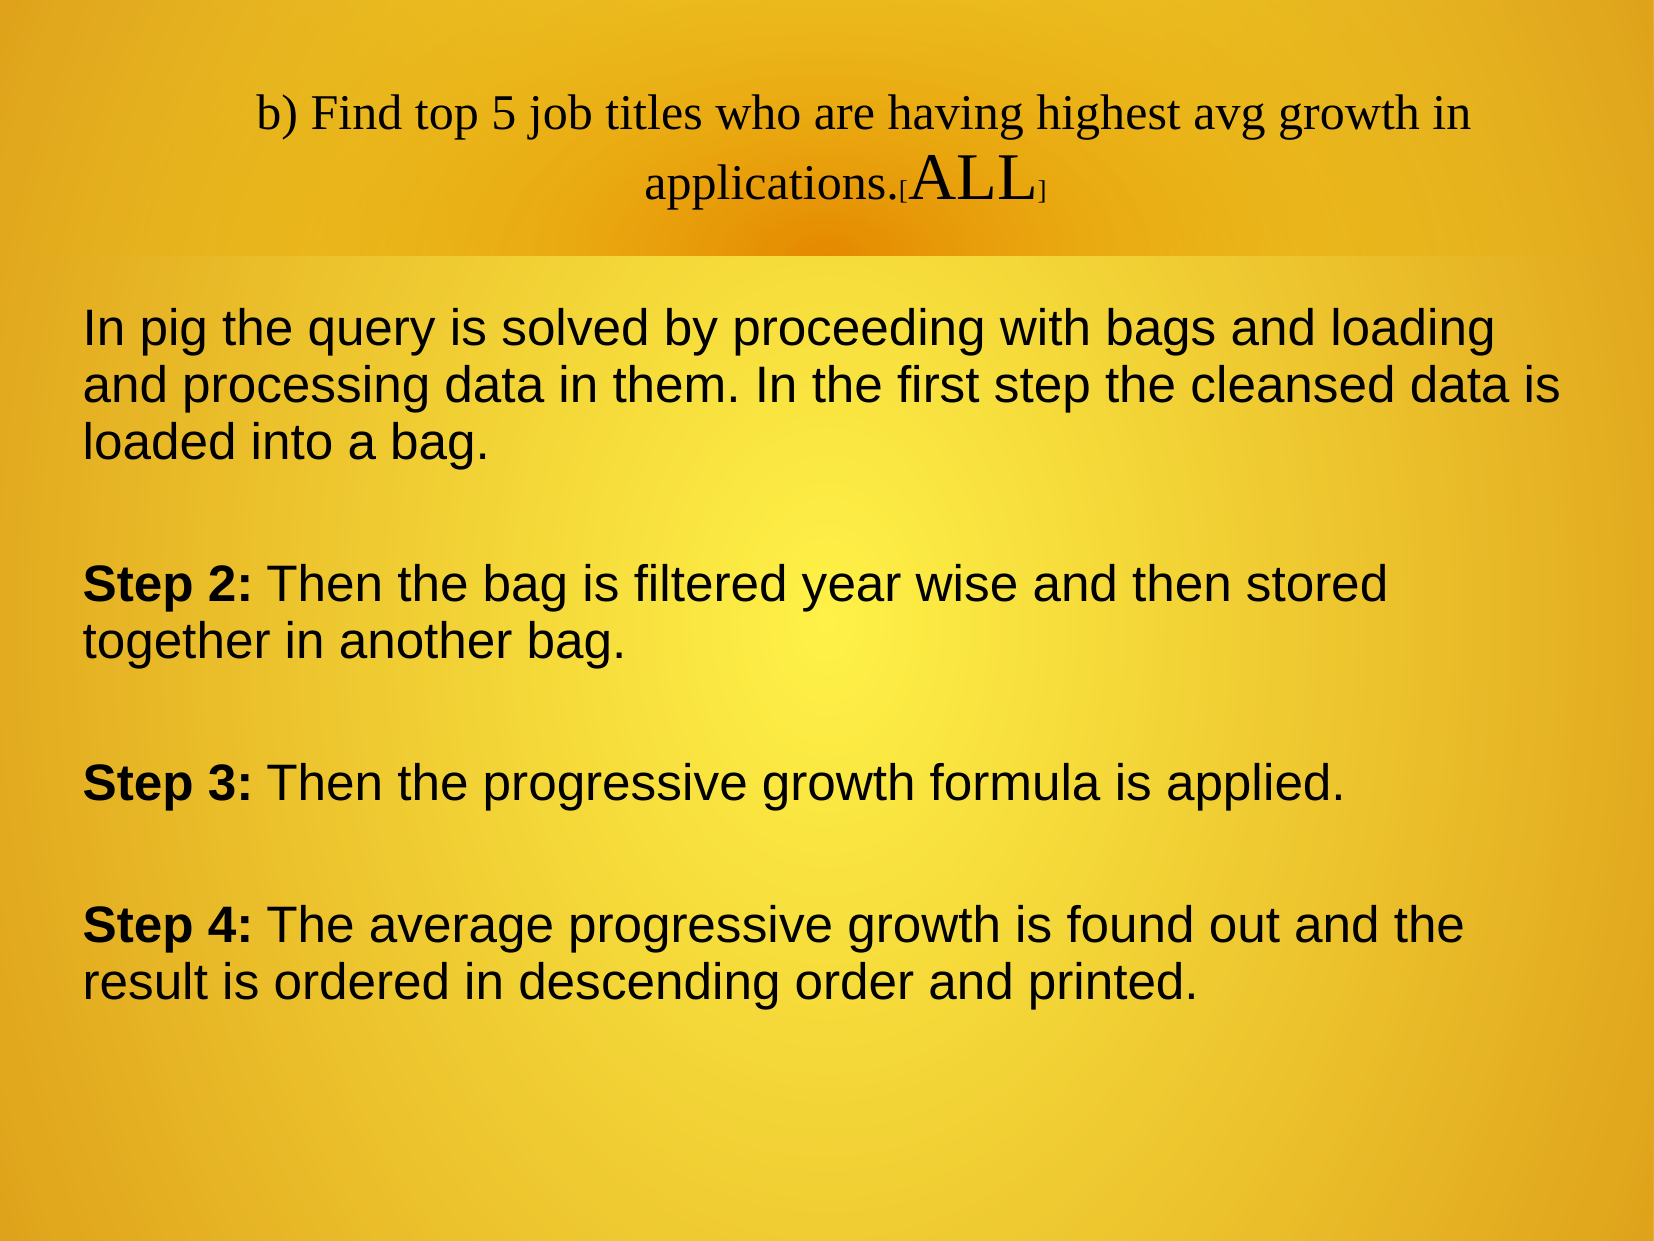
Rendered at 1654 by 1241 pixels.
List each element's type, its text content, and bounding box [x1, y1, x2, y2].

title b) Find top 5 job titles who are having highest avg growth in applications.[ALL] [82, 47, 1571, 252]
list In pig the query is solved by proceeding with bags and loading and processing data in them. In the first step the cleansed data is loaded into a bag. Step 2: Then the bag is filtered year wise and then stored together in another bag. Step 3: Then the progressive growth formula is applied. Step 4: The average progressive growth is found out and the result is ordered in descending order and printed. [82, 299, 1571, 1019]
